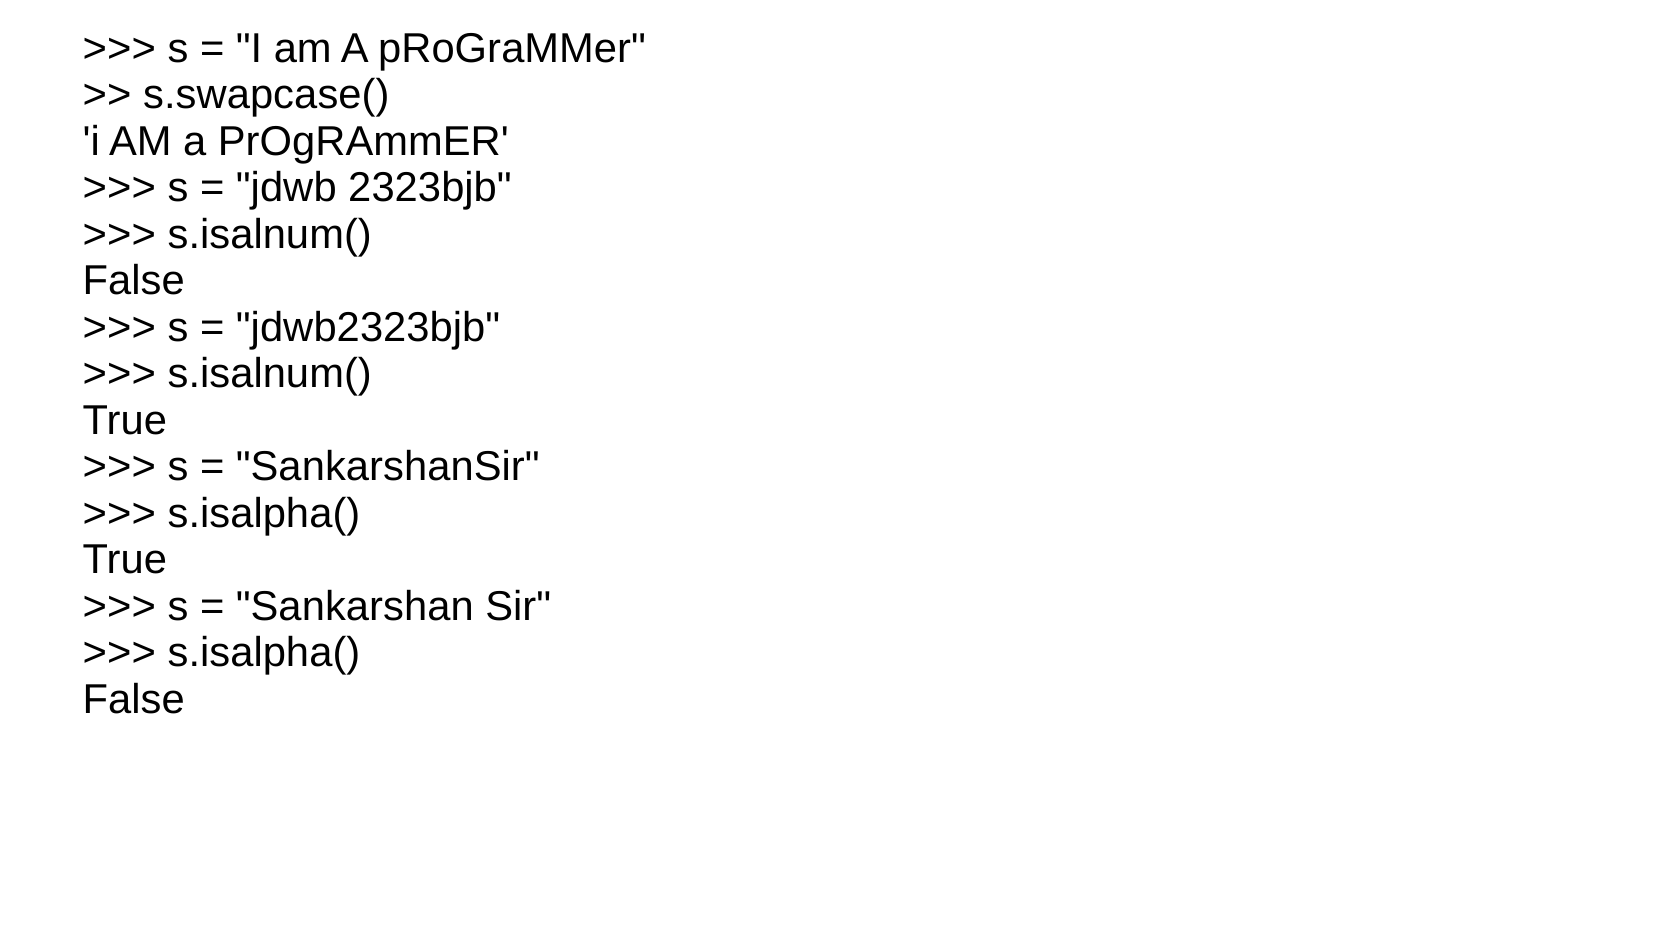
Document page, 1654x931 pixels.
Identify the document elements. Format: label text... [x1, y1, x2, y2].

subtitle >>> s = "I am A pRoGraMMer" >> s.swapcase() 'i AM a PrOgRAmmER' >>> s = "jdwb 2323bjb" >>> s.isalnum() False >>> s = "jdwb2323bjb" >>> s.isalnum() True >>> s = "SankarshanSir" >>> s.isalpha() True >>> s = "Sankarshan Sir" >>> s.isalpha() False [82, 24, 1571, 769]
